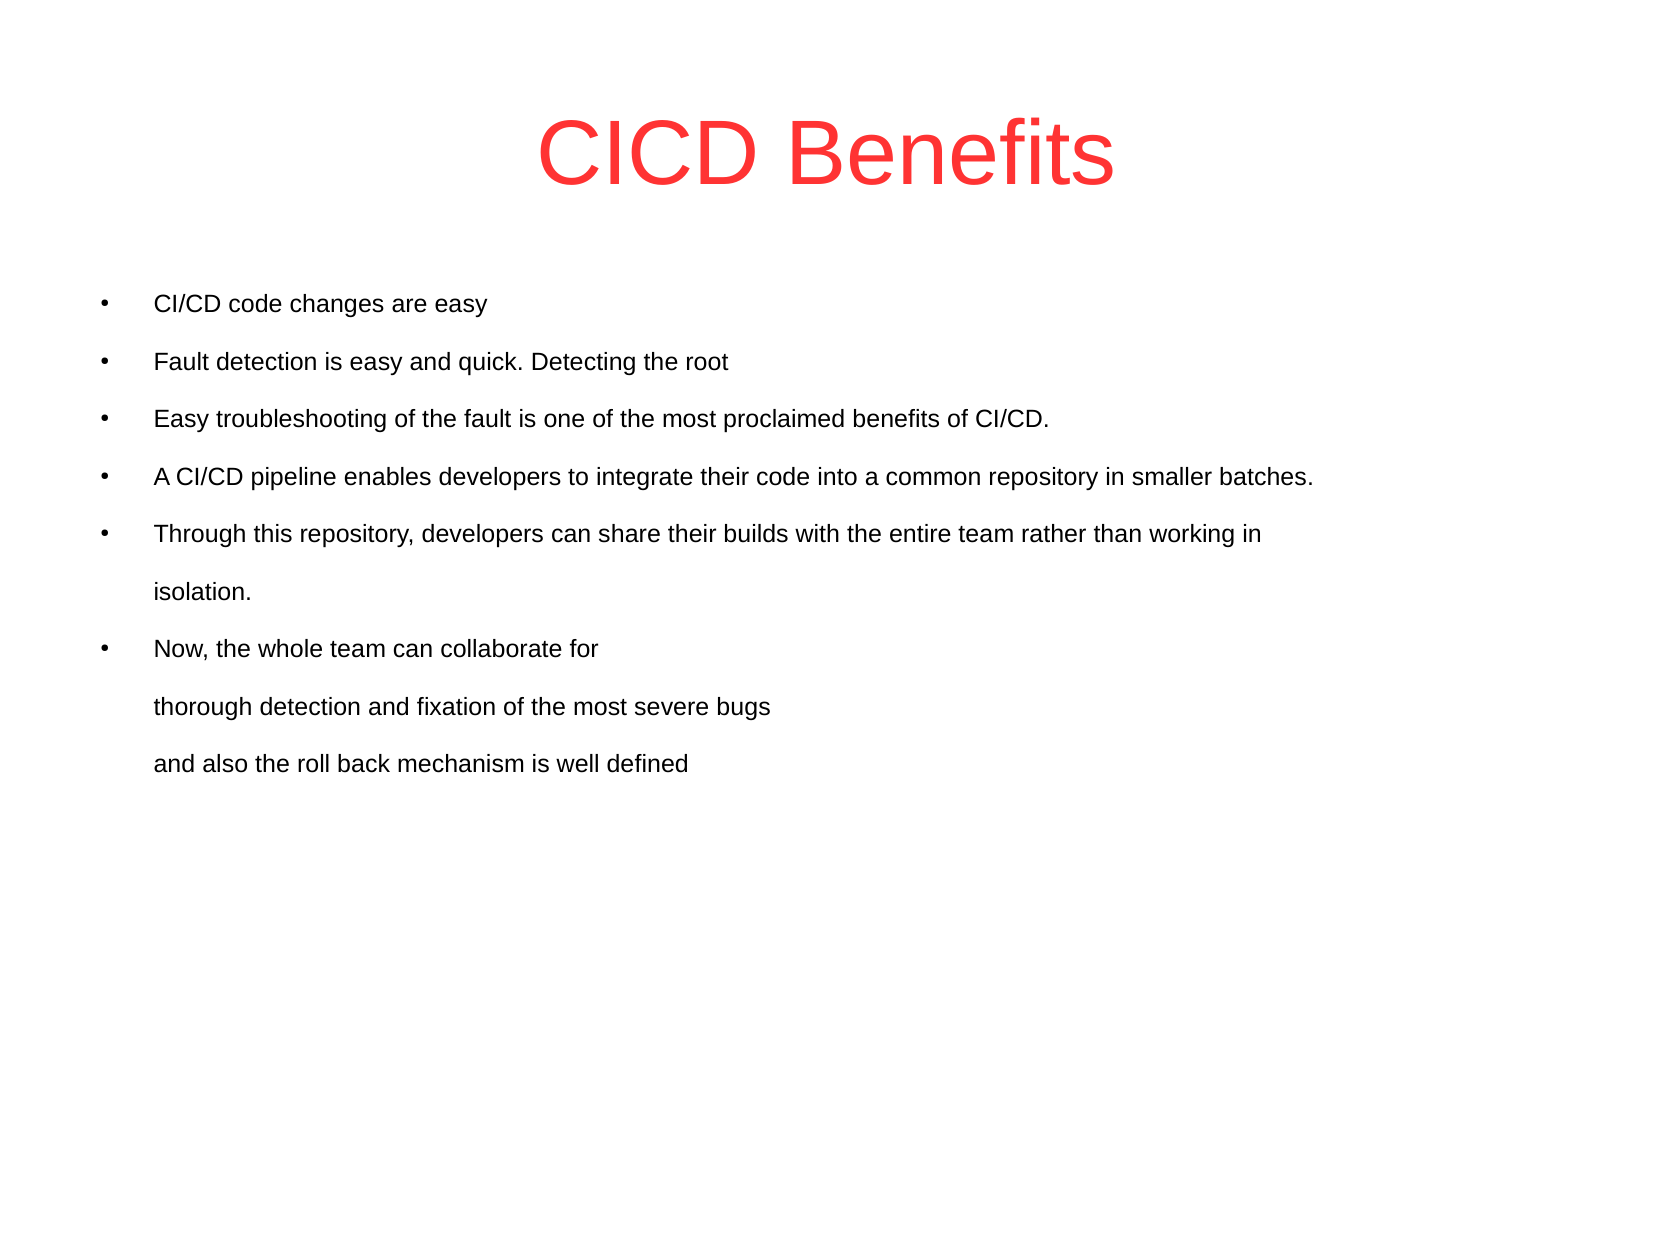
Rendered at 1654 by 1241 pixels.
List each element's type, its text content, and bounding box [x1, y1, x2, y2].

title CICD Benefits [82, 49, 1571, 257]
list CI/CD code changes are easy Fault detection is easy and quick. Detecting the root Easy troubleshooting of the fault is one of the most proclaimed benefits of CI/CD. A CI/CD pipeline enables developers to integrate their code into a common repository in smaller batches. Through this repository, developers can share their builds with the entire team rather than working in isolation. Now, the whole team can collaborate for thorough detection and fixation of the most severe bugs and also the roll back mechanism is well defined [82, 290, 1571, 1109]
